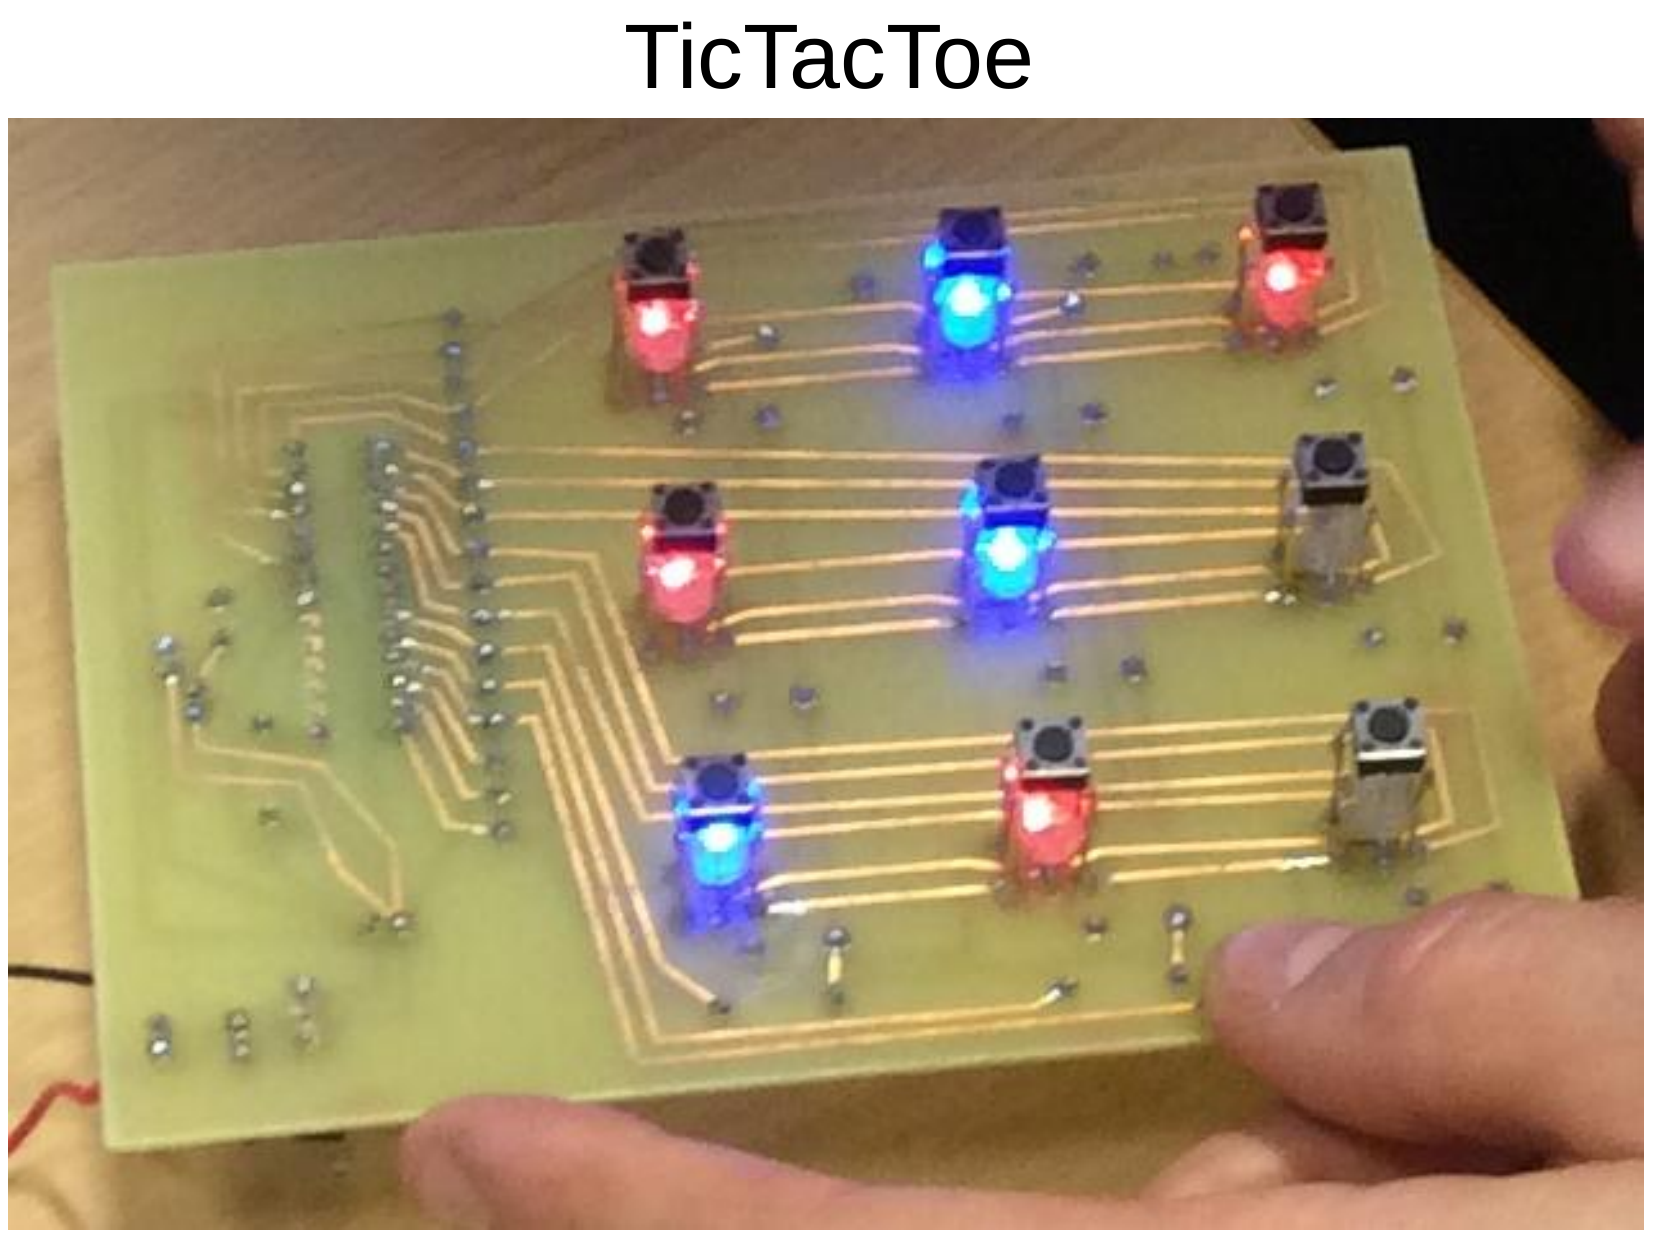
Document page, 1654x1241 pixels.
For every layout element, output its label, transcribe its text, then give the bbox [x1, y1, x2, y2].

title TicTacToe [8, 5, 1651, 109]
picture [8, 118, 1644, 1231]
